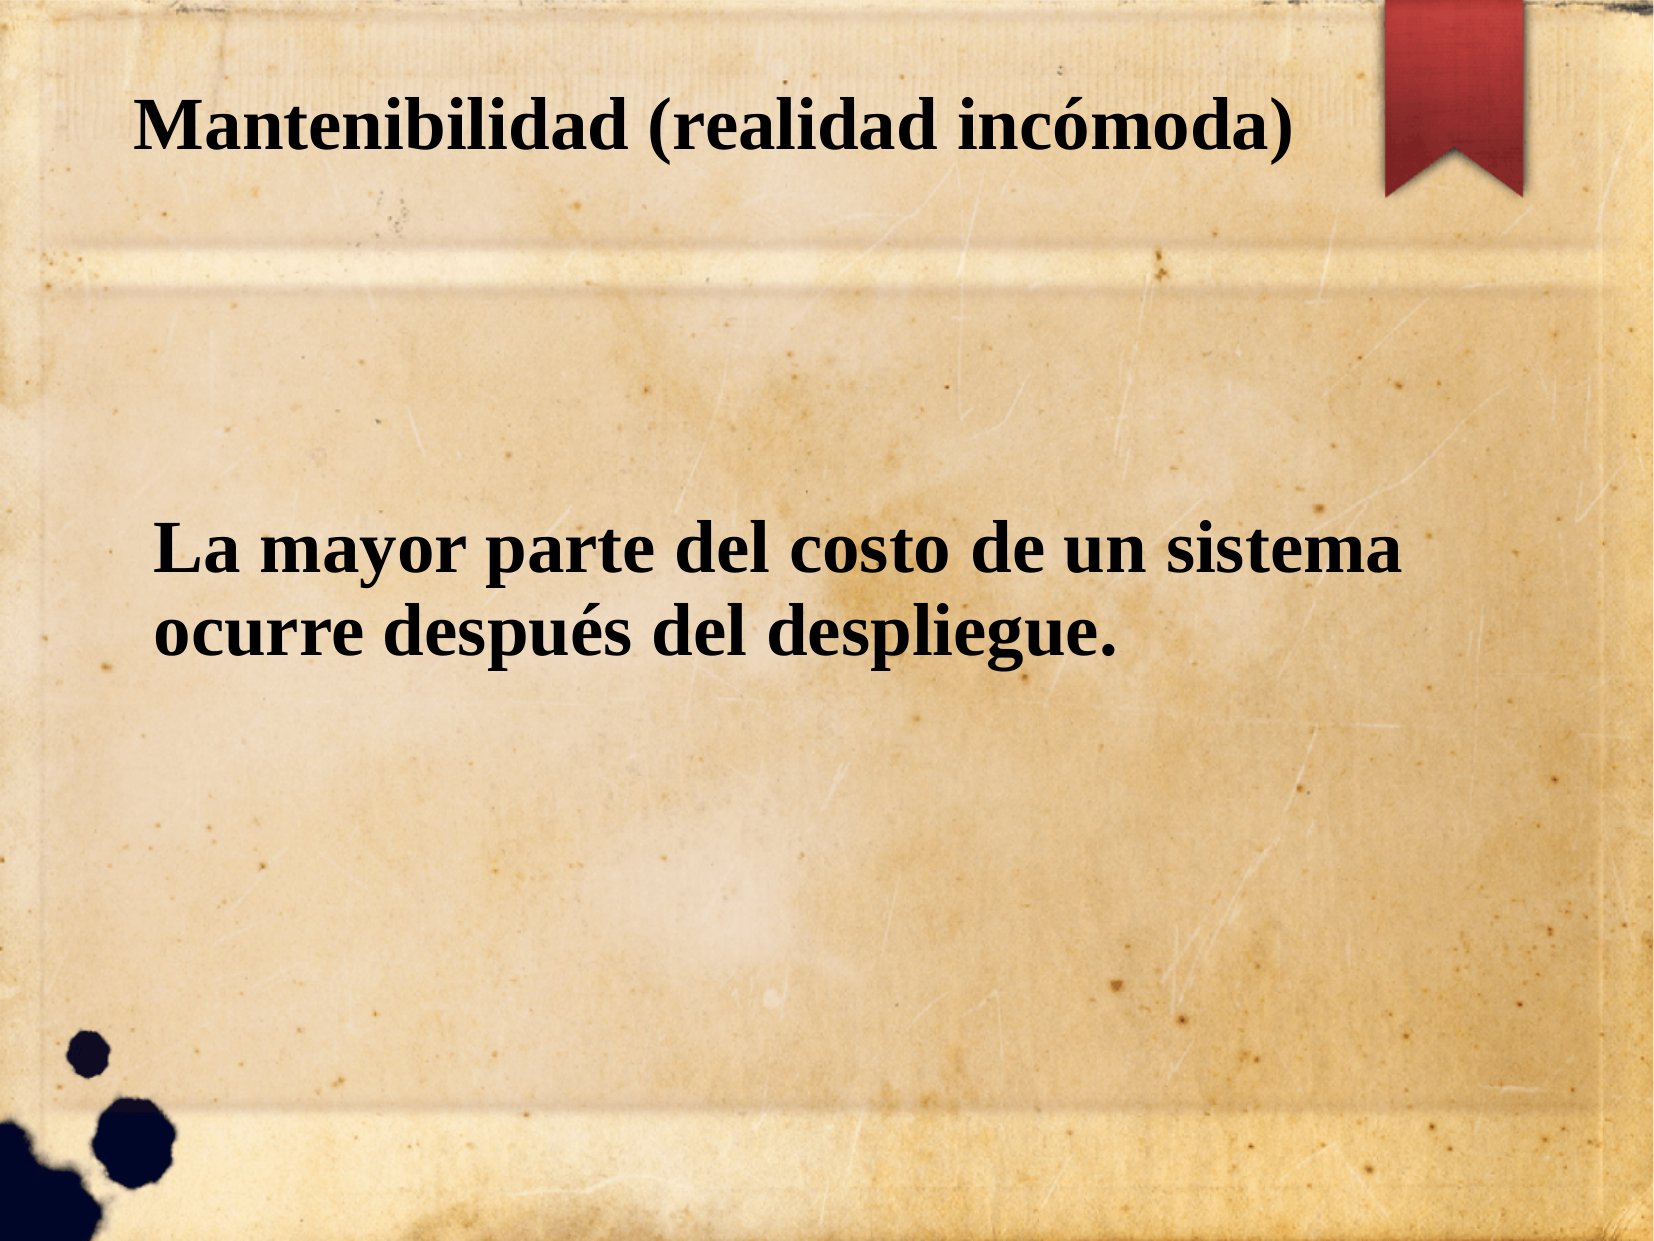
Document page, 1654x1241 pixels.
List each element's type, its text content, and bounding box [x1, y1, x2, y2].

title Mantenibilidad (realidad incómoda) [82, 49, 1347, 237]
picture [0, 0, 1654, 1241]
list La mayor parte del costo de un sistema ocurre después del despliegue. [82, 290, 1571, 1010]
